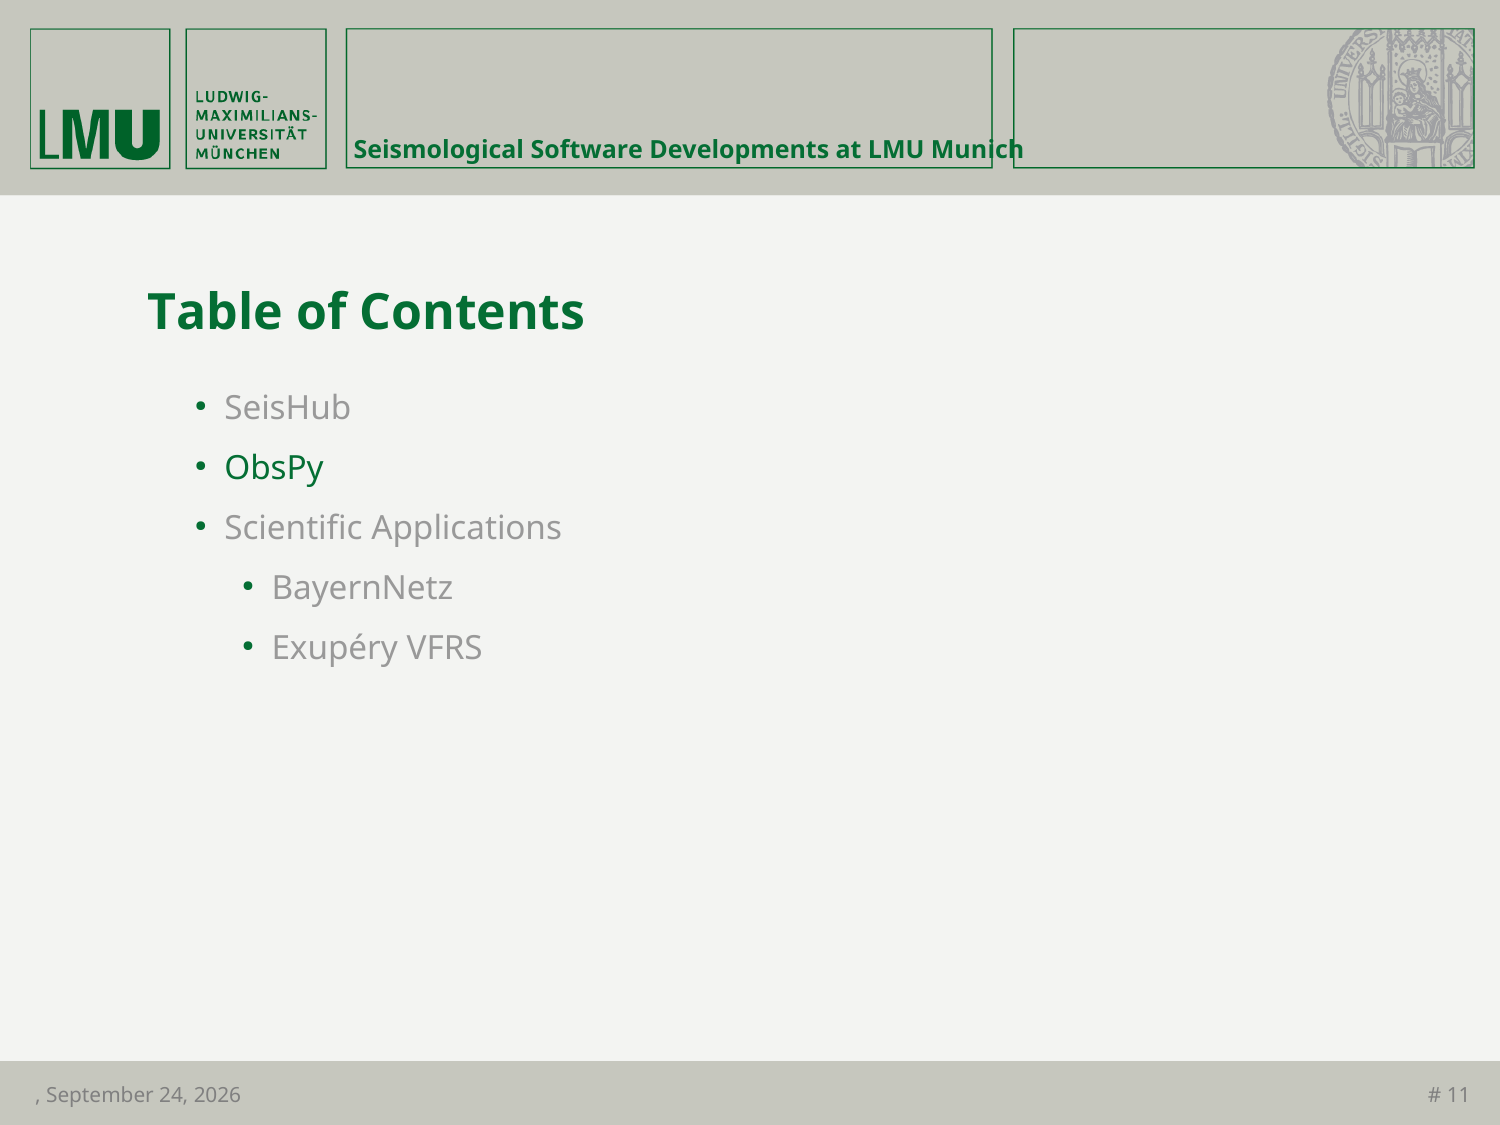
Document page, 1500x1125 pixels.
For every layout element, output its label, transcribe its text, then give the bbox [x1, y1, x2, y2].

title Table of Contents [147, 265, 1359, 355]
list SeisHub ObsPy Scientific Applications BayernNetz Exupéry VFRS [147, 383, 1359, 1004]
picture [0, 0, 1500, 1125]
